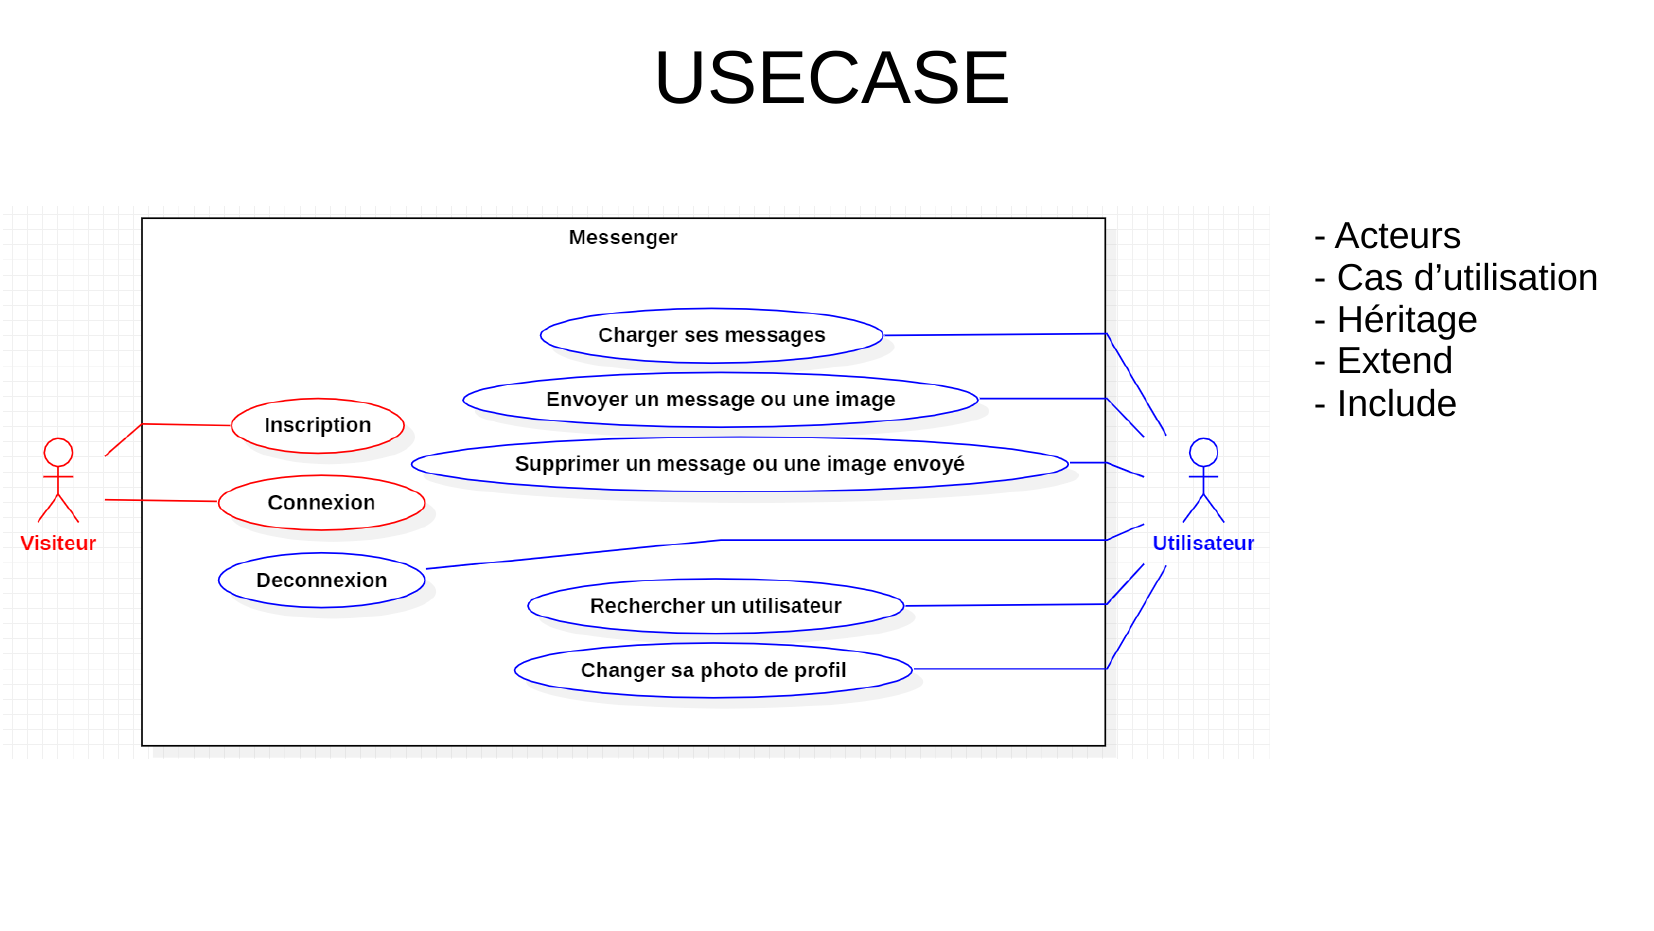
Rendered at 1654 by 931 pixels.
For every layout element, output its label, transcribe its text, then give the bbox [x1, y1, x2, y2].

picture [3, 206, 1270, 759]
text_box - Acteurs - Cas d’utilisation - Héritage - Extend - Include [1299, 206, 1625, 432]
title USECASE [88, 0, 1577, 156]
